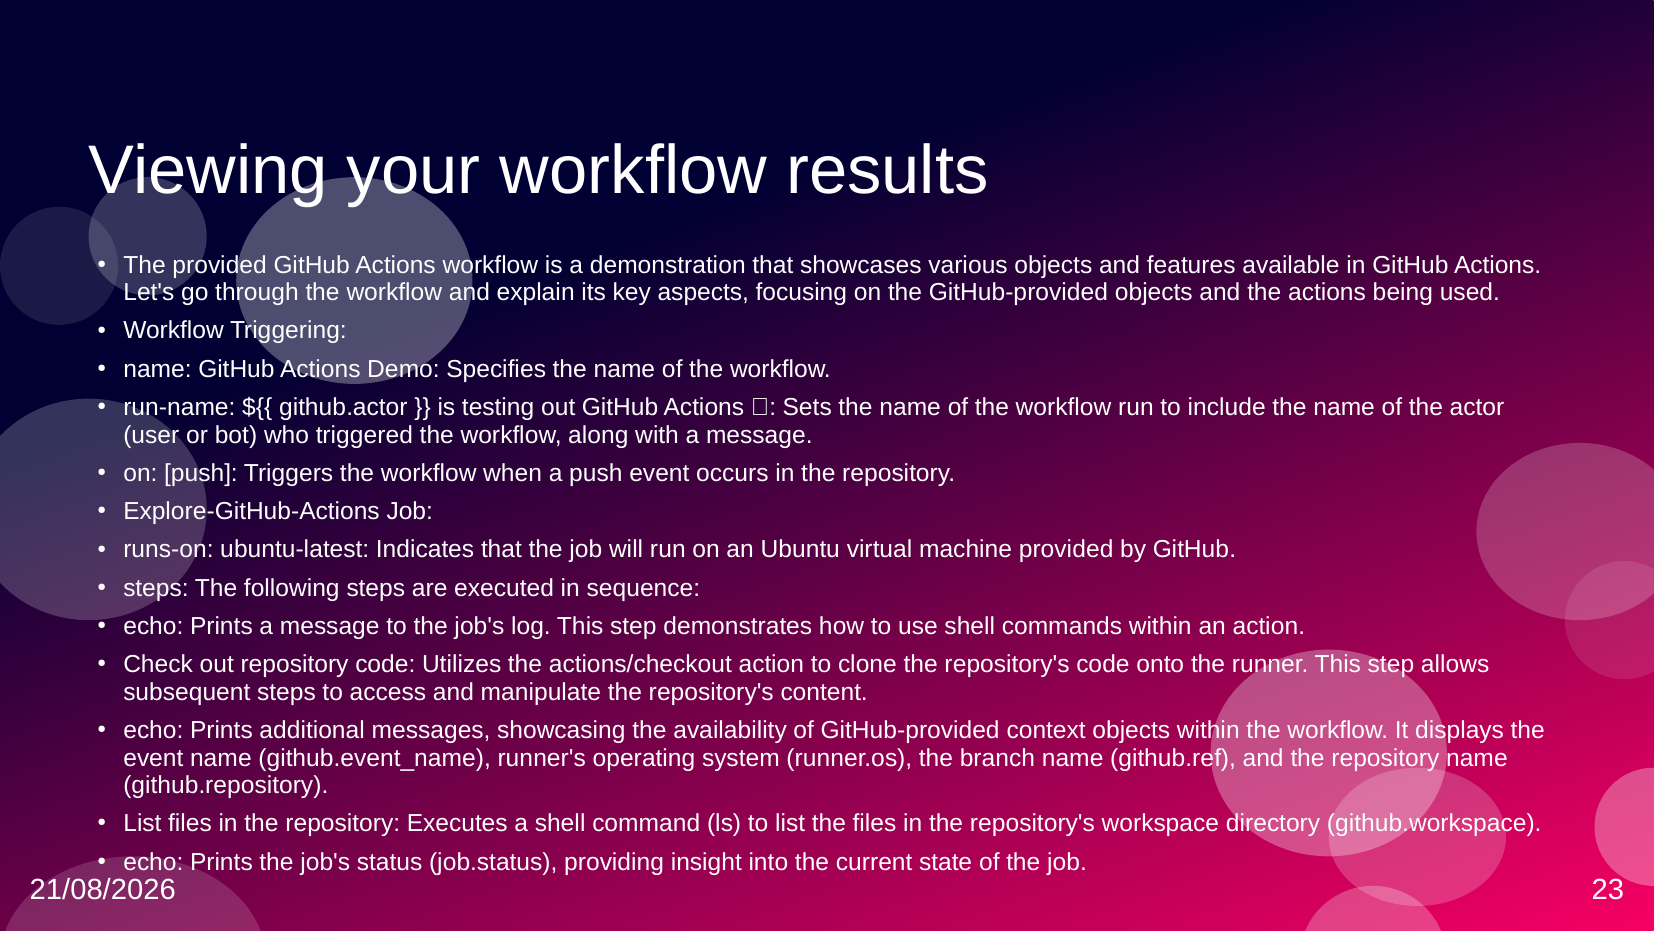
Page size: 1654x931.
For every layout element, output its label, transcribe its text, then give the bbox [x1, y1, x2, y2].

title Viewing your workflow results [88, 88, 1565, 250]
list The provided GitHub Actions workflow is a demonstration that showcases various objects and features available in GitHub Actions. Let's go through the workflow and explain its key aspects, focusing on the GitHub-provided objects and the actions being used. Workflow Triggering: name: GitHub Actions Demo: Specifies the name of the workflow. run-name: ${{ github.actor }} is testing out GitHub Actions 🚀: Sets the name of the workflow run to include the name of the actor (user or bot) who triggered the workflow, along with a message. on: [push]: Triggers the workflow when a push event occurs in the repository. Explore-GitHub-Actions Job: runs-on: ubuntu-latest: Indicates that the job will run on an Ubuntu virtual machine provided by GitHub. steps: The following steps are executed in sequence: echo: Prints a message to the job's log. This step demonstrates how to use shell commands within an action. Check out repository code: Utilizes the actions/checkout action to clone the repository's code onto the runner. This step allows subsequent steps to access and manipulate the repository's content. echo: Prints additional messages, showcasing the availability of GitHub-provided context objects within the workflow. It displays the event name (github.event_name), runner's operating system (runner.os), the branch name (github.ref), and the repository name (github.repository). List files in the repository: Executes a shell command (ls) to list the files in the repository's workspace directory (github.workspace). echo: Prints the job's status (job.status), providing insight into the current state of the job. [88, 250, 1565, 886]
